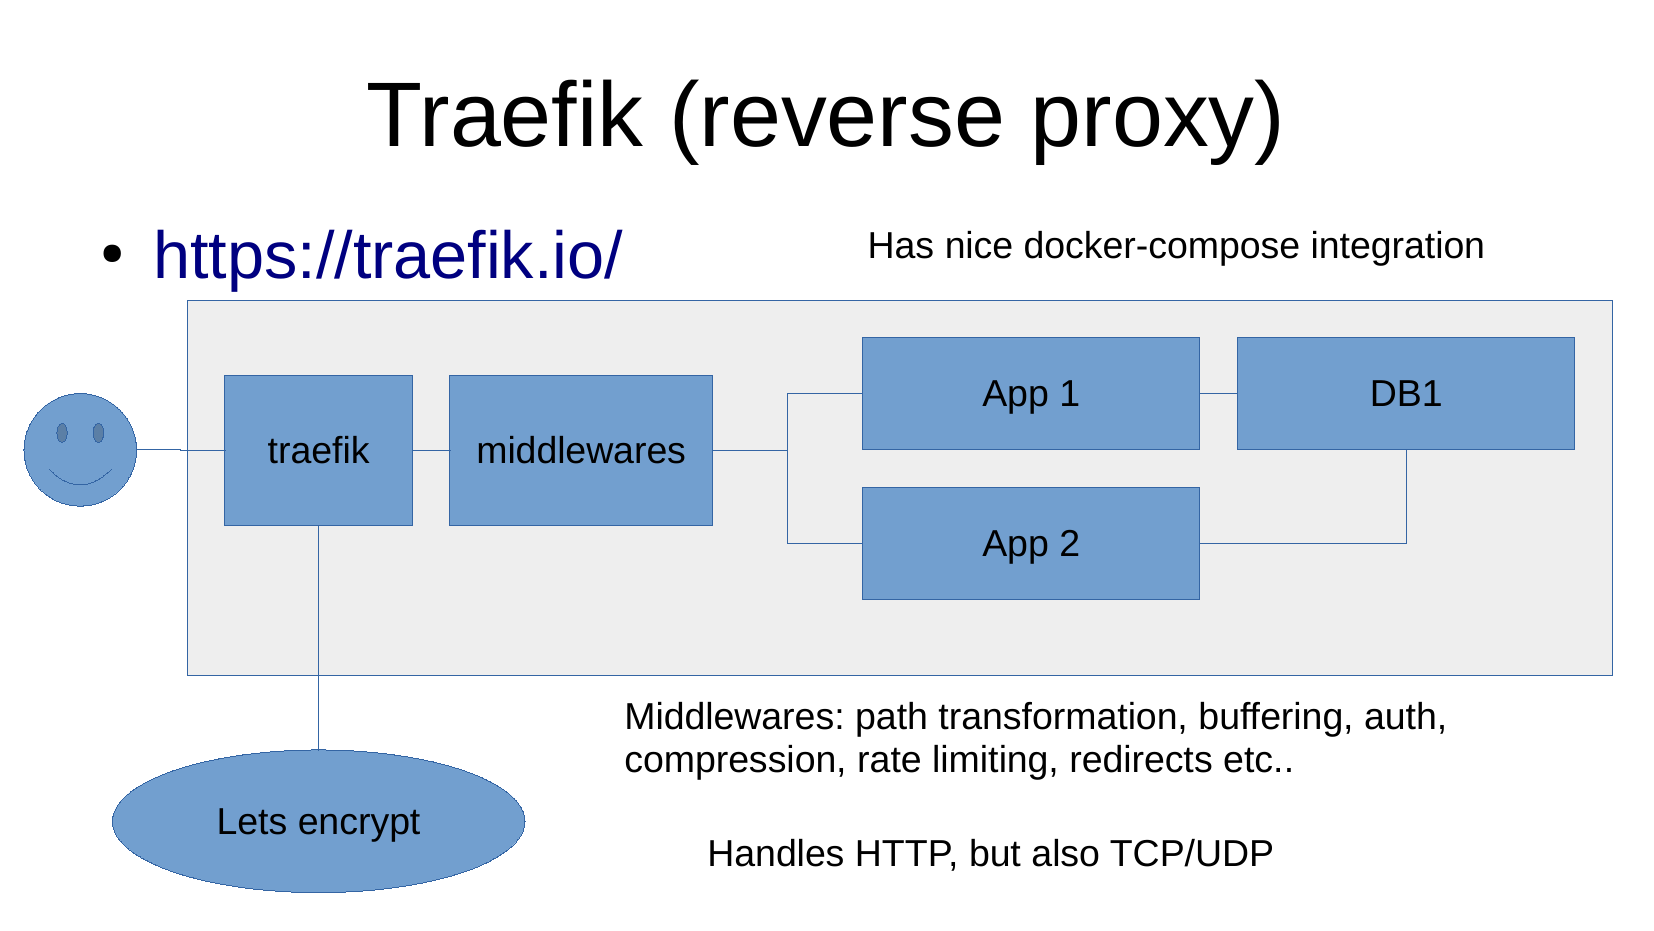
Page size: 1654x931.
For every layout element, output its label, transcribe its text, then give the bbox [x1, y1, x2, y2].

text_box App 2 [862, 487, 1200, 600]
text_box App 1 [862, 337, 1200, 450]
text_box [788, 394, 1406, 543]
text_box [187, 300, 1613, 676]
text_box traefik [224, 375, 413, 526]
text_box Middlewares: path transformation, buffering, auth, compression, rate limiting, redirects etc.. [609, 688, 1463, 788]
text_box Handles HTTP, but also TCP/UDP [692, 825, 1290, 882]
text_box [23, 393, 137, 507]
list https://traefik.io/ [82, 217, 1571, 301]
text_box middlewares [449, 375, 713, 526]
text_box DB1 [1237, 337, 1575, 450]
text_box Lets encrypt [112, 749, 526, 893]
text_box [187, 451, 318, 676]
text_box Has nice docker-compose integration [852, 217, 1501, 275]
title Traefik (reverse proxy) [82, 37, 1571, 193]
